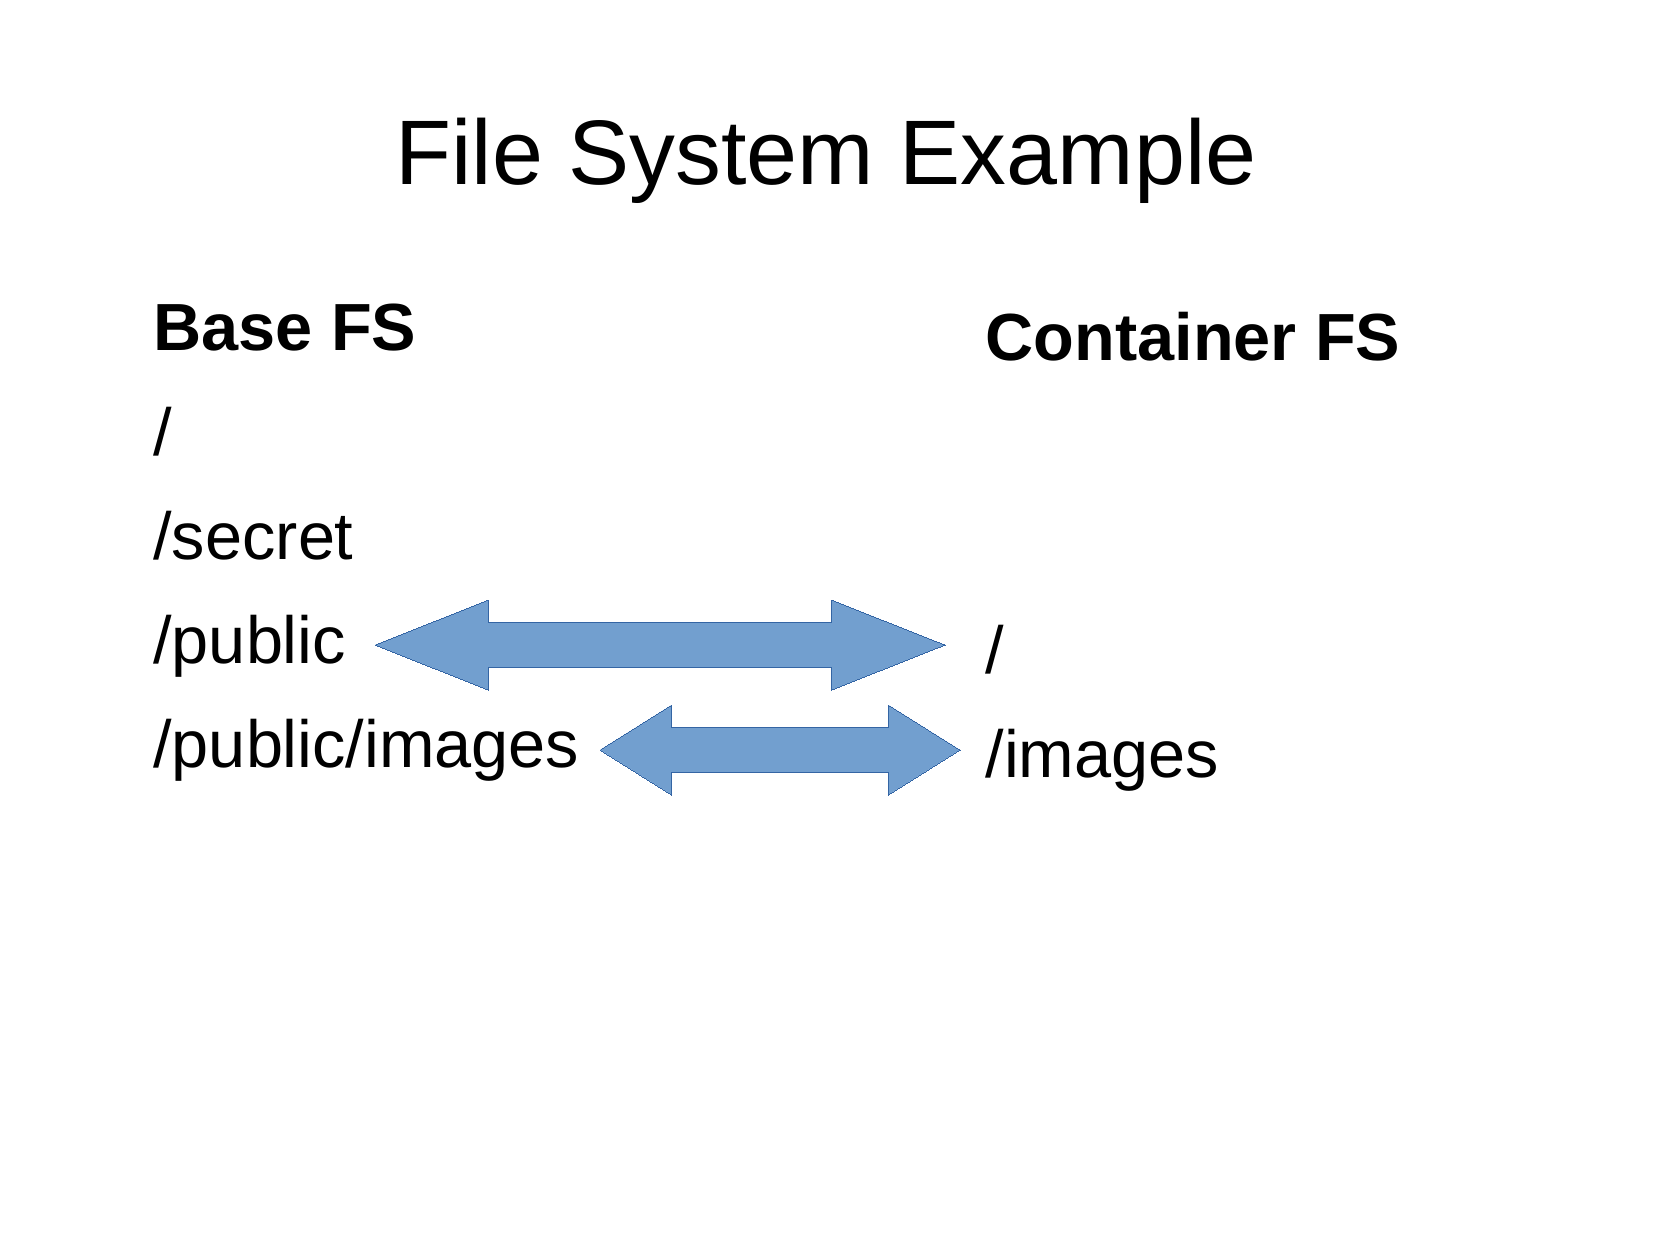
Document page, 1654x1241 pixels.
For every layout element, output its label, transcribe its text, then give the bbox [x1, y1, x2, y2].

list Container FS / /images [915, 300, 1538, 1006]
list Base FS / /secret /public /public/images [82, 290, 706, 1010]
text_box [375, 600, 946, 691]
title File System Example [82, 49, 1571, 257]
text_box [600, 705, 961, 796]
